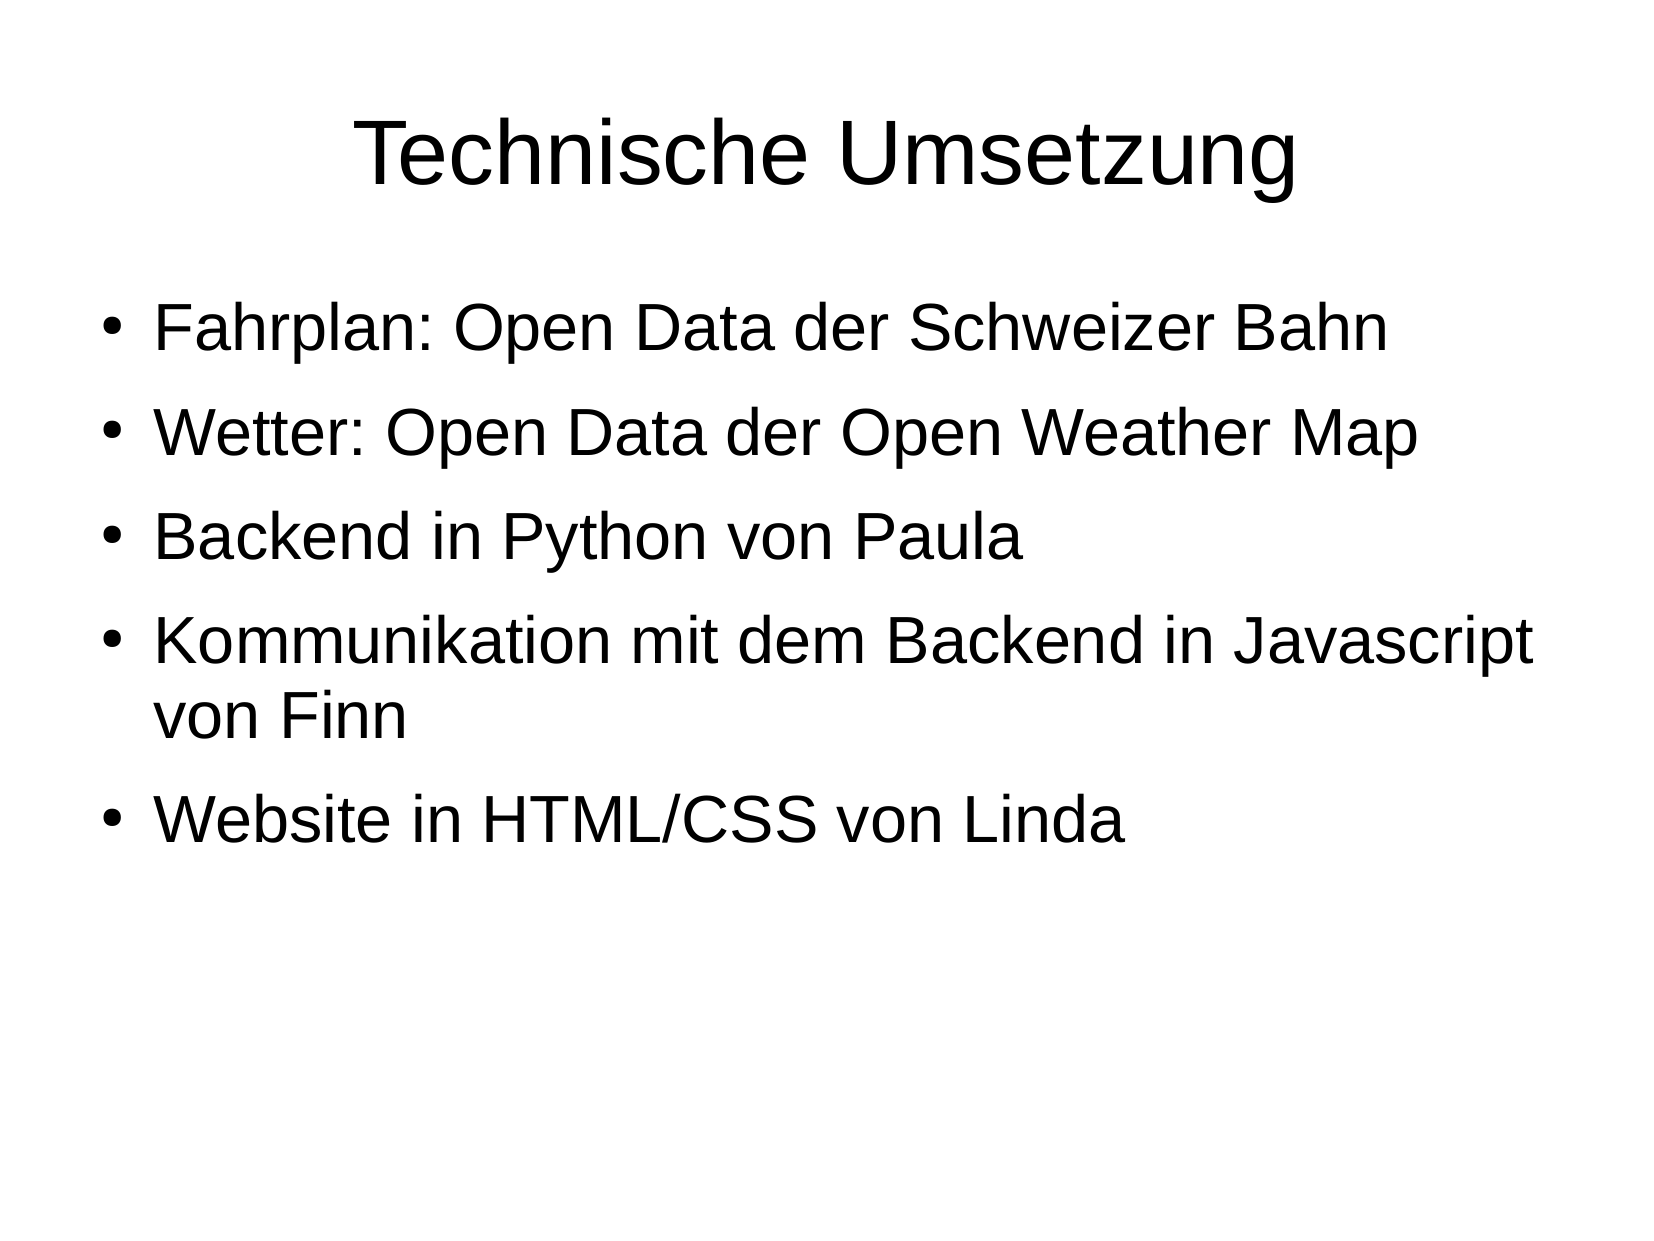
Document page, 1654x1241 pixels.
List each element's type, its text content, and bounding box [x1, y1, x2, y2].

list Fahrplan: Open Data der Schweizer Bahn Wetter: Open Data der Open Weather Map Backend in Python von Paula Kommunikation mit dem Backend in Javascript von Finn Website in HTML/CSS von Linda [82, 290, 1571, 1010]
title Technische Umsetzung [82, 49, 1571, 257]
